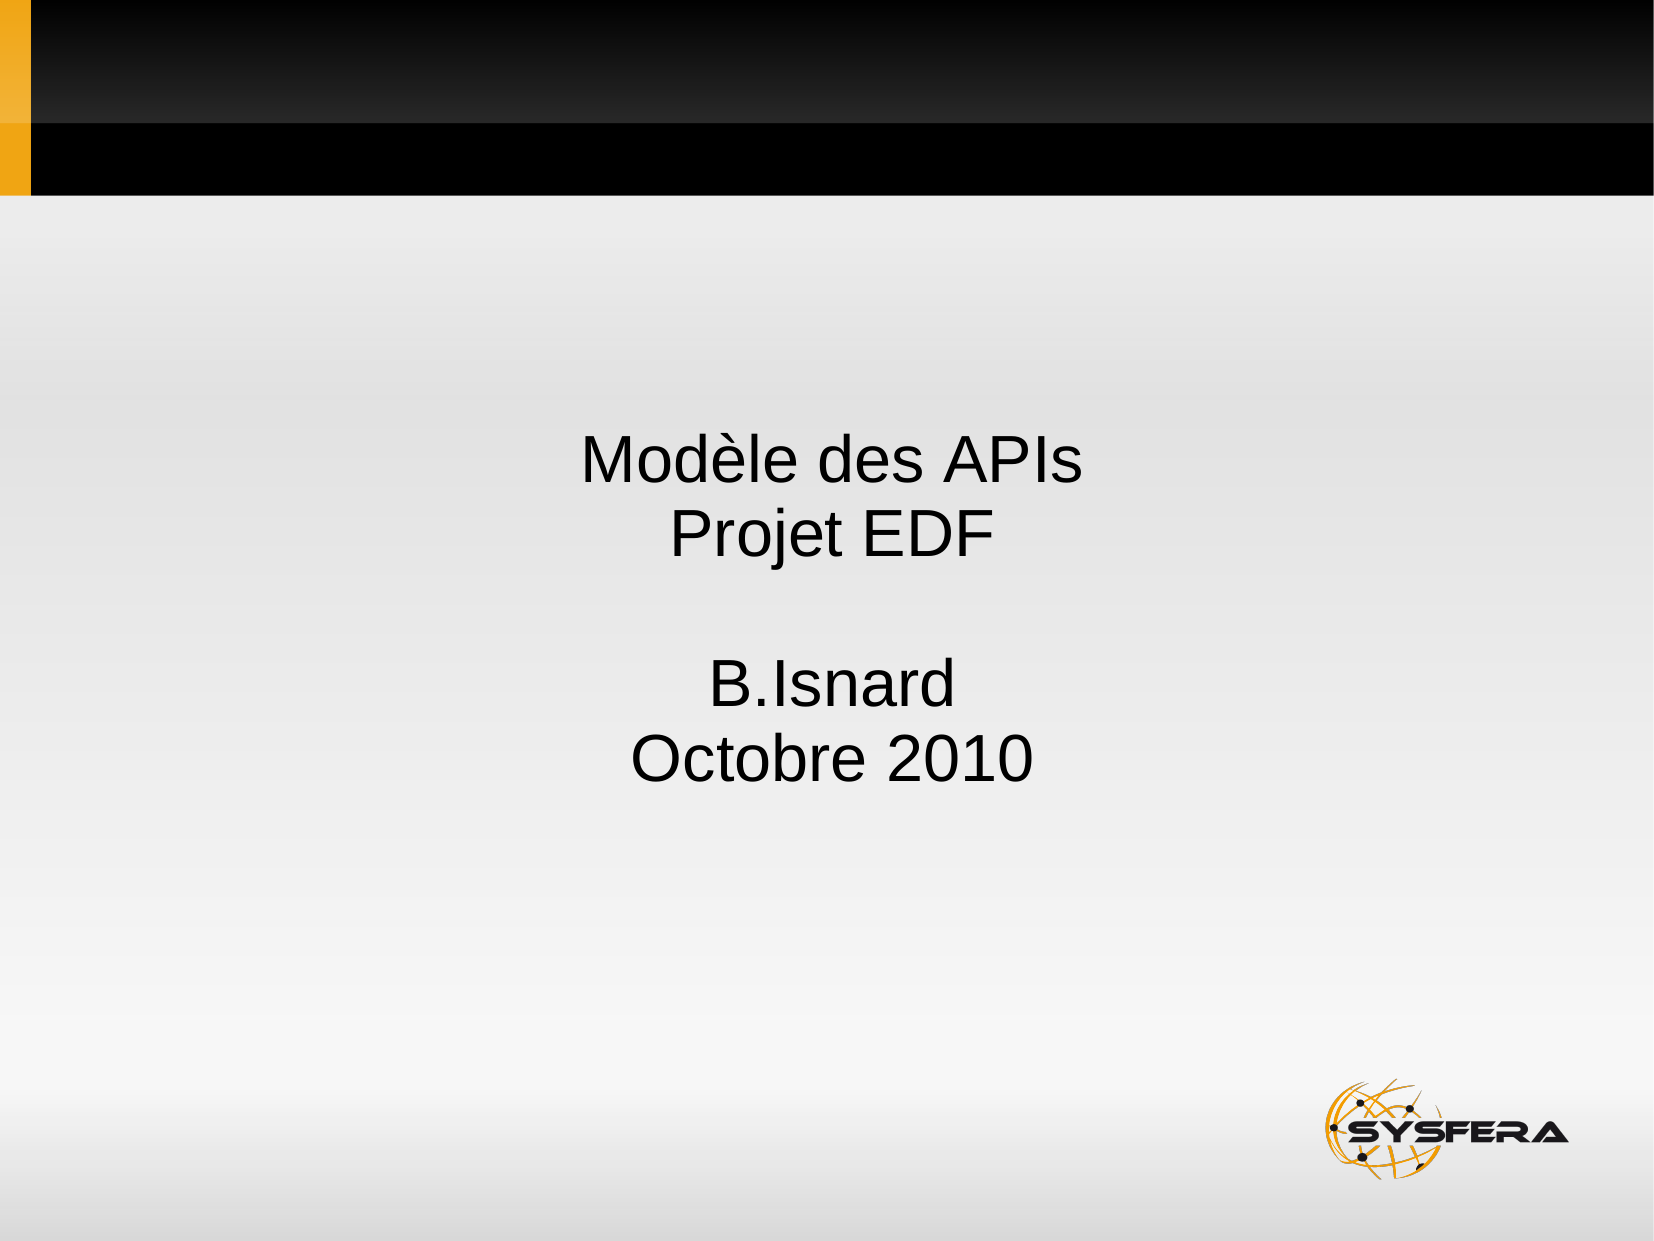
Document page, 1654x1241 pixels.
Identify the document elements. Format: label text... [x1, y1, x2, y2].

picture [0, 0, 1654, 1241]
subtitle Modèle des APIs Projet EDF B.Isnard Octobre 2010 [88, 206, 1577, 1011]
